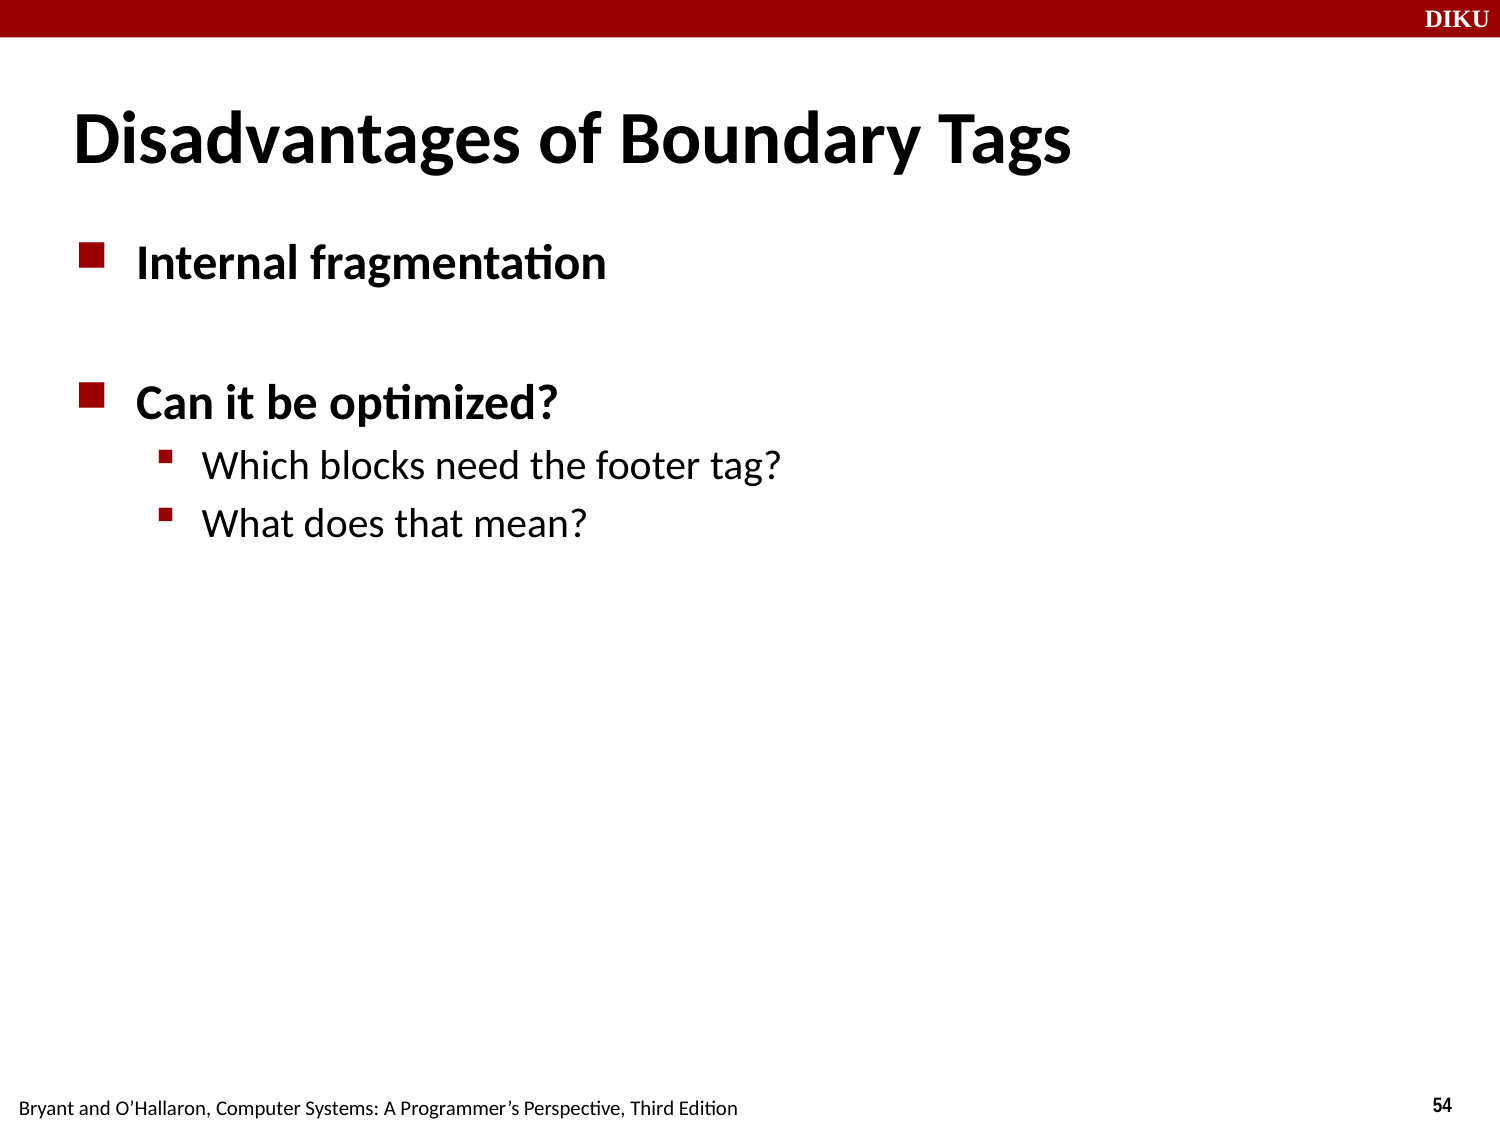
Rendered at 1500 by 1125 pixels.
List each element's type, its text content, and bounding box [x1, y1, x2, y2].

text_box Disadvantages of Boundary Tags [58, 71, 1304, 197]
text_box Internal fragmentation Can it be optimized? Which blocks need the footer tag? What does that mean? [65, 221, 1361, 1038]
